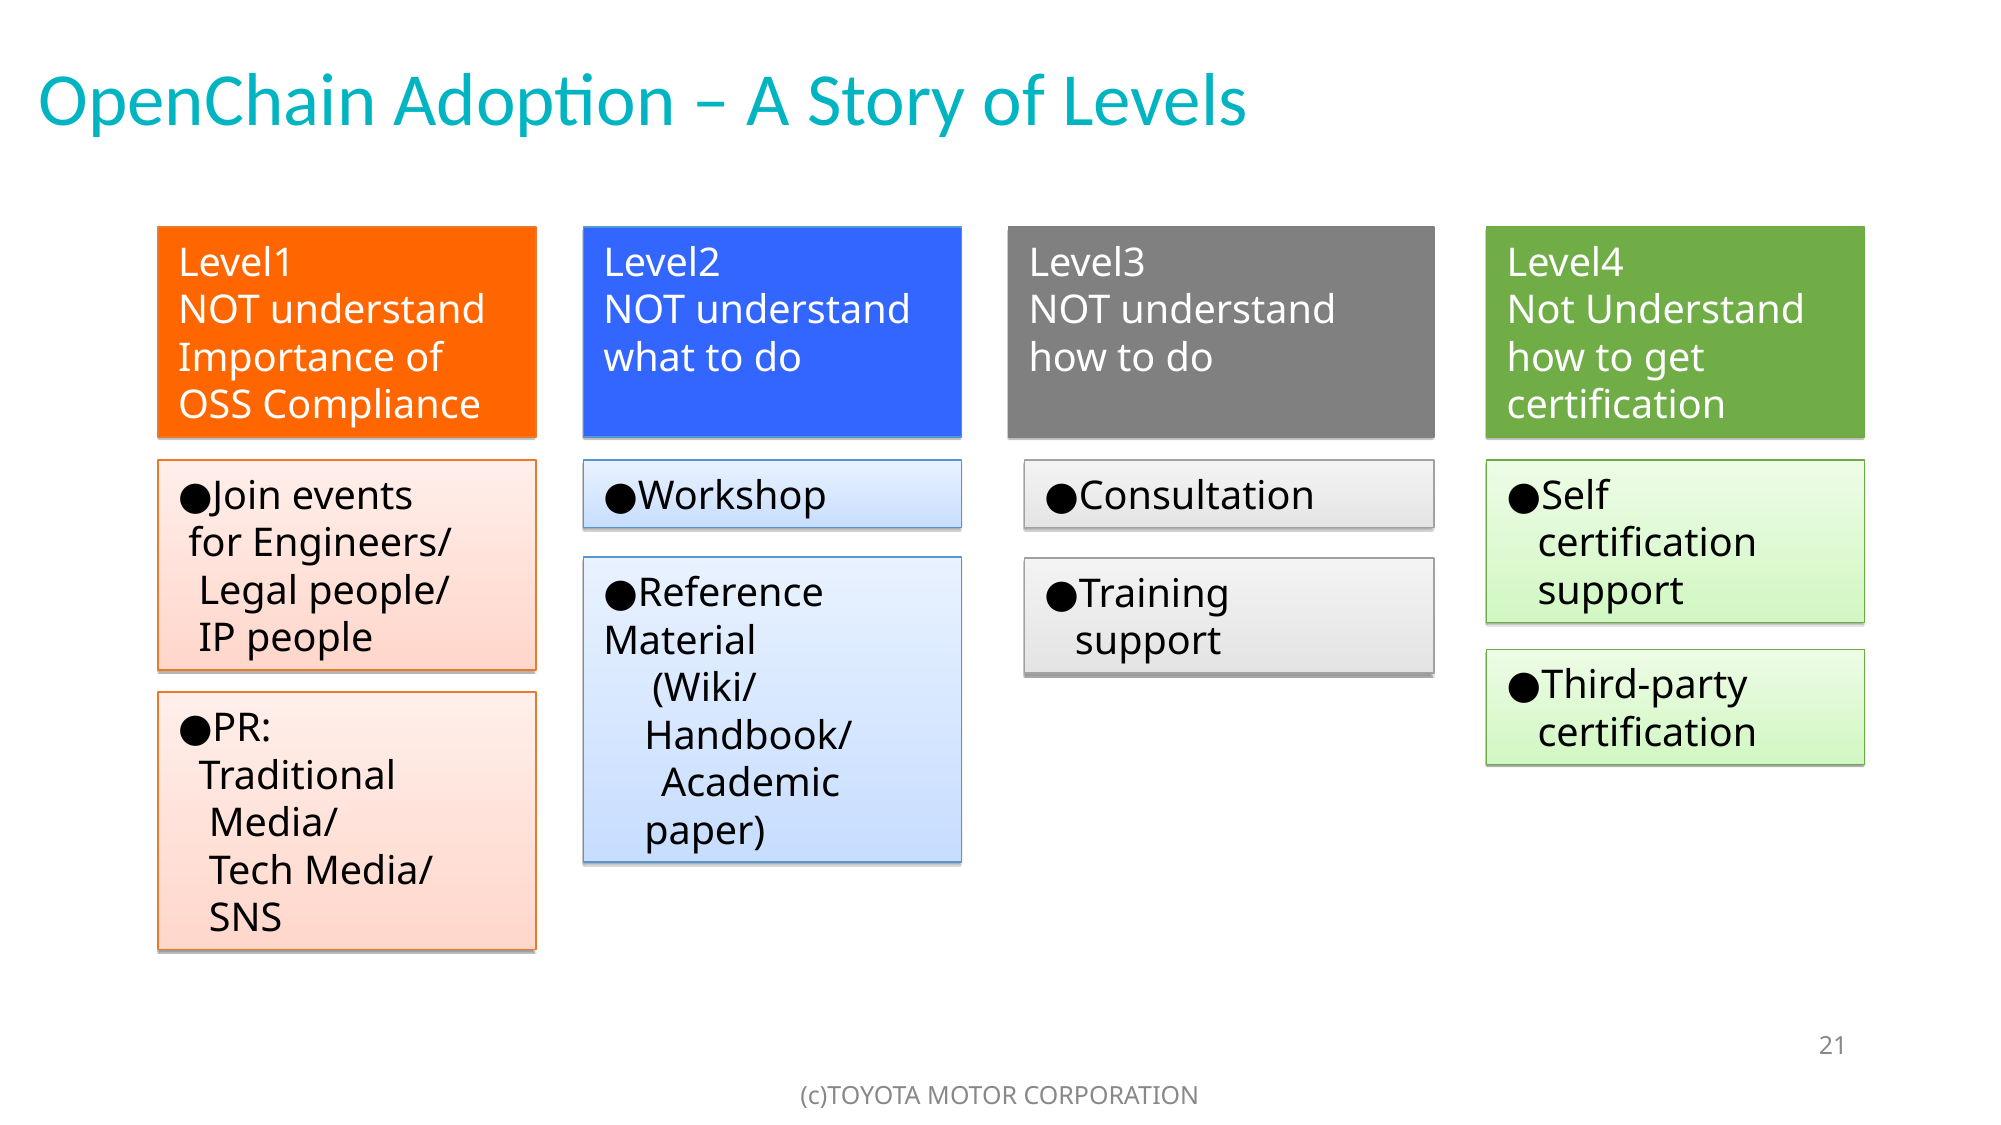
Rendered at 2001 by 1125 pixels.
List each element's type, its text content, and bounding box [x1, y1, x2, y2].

footer (c)TOYOTA MOTOR CORPORATION [662, 1065, 1338, 1125]
text_box Level2 NOT understand what to do [583, 226, 962, 437]
text_box ●Self certification support [1486, 459, 1865, 623]
text_box ●Consultation [1024, 459, 1434, 528]
text_box Level3 NOT understand how to do [1008, 226, 1434, 437]
text_box Level4 Not Understand how to get certification [1486, 226, 1865, 437]
text_box ●Third-party certification [1486, 649, 1865, 765]
text_box ●Join events for Engineers/ Legal people/ IP people [158, 459, 537, 670]
text_box ●Workshop [583, 459, 962, 528]
text_box ●Training support [1024, 558, 1434, 674]
text_box ●PR: Traditional Media/ Tech Media/ SNS [158, 692, 537, 950]
title OpenChain Adoption – A Story of Levels [23, 45, 1662, 158]
text_box Level1 NOT understand Importance of OSS Compliance [158, 226, 537, 437]
text_box ●Reference Material (Wiki/ Handbook/ Academic paper) [583, 557, 962, 863]
slide_number <number> [1676, 1016, 1863, 1076]
